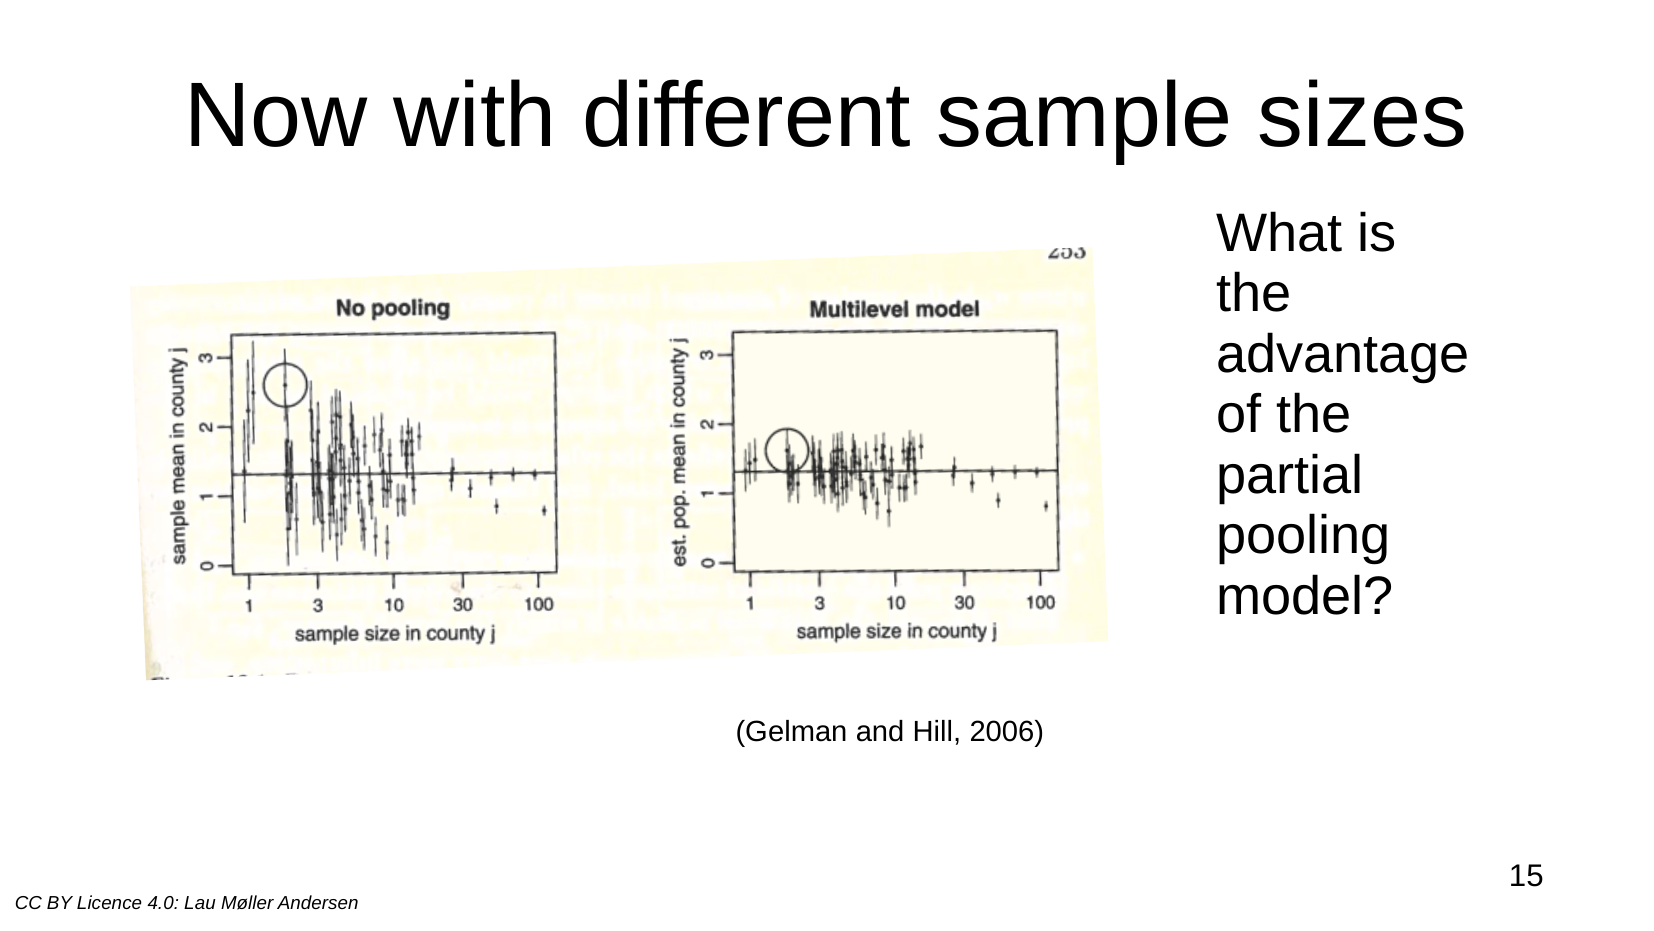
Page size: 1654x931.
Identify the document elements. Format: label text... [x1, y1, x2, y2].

text_box <nummer> [1494, 850, 1654, 921]
title Now with different sample sizes [82, 37, 1571, 193]
picture [129, 246, 1109, 681]
text_box (Gelman and Hill, 2006) [720, 707, 1124, 788]
text_box What is the advantage of the partial pooling model? [1201, 195, 1487, 634]
text_box CC BY Licence 4.0: Lau Møller Andersen [0, 885, 388, 921]
